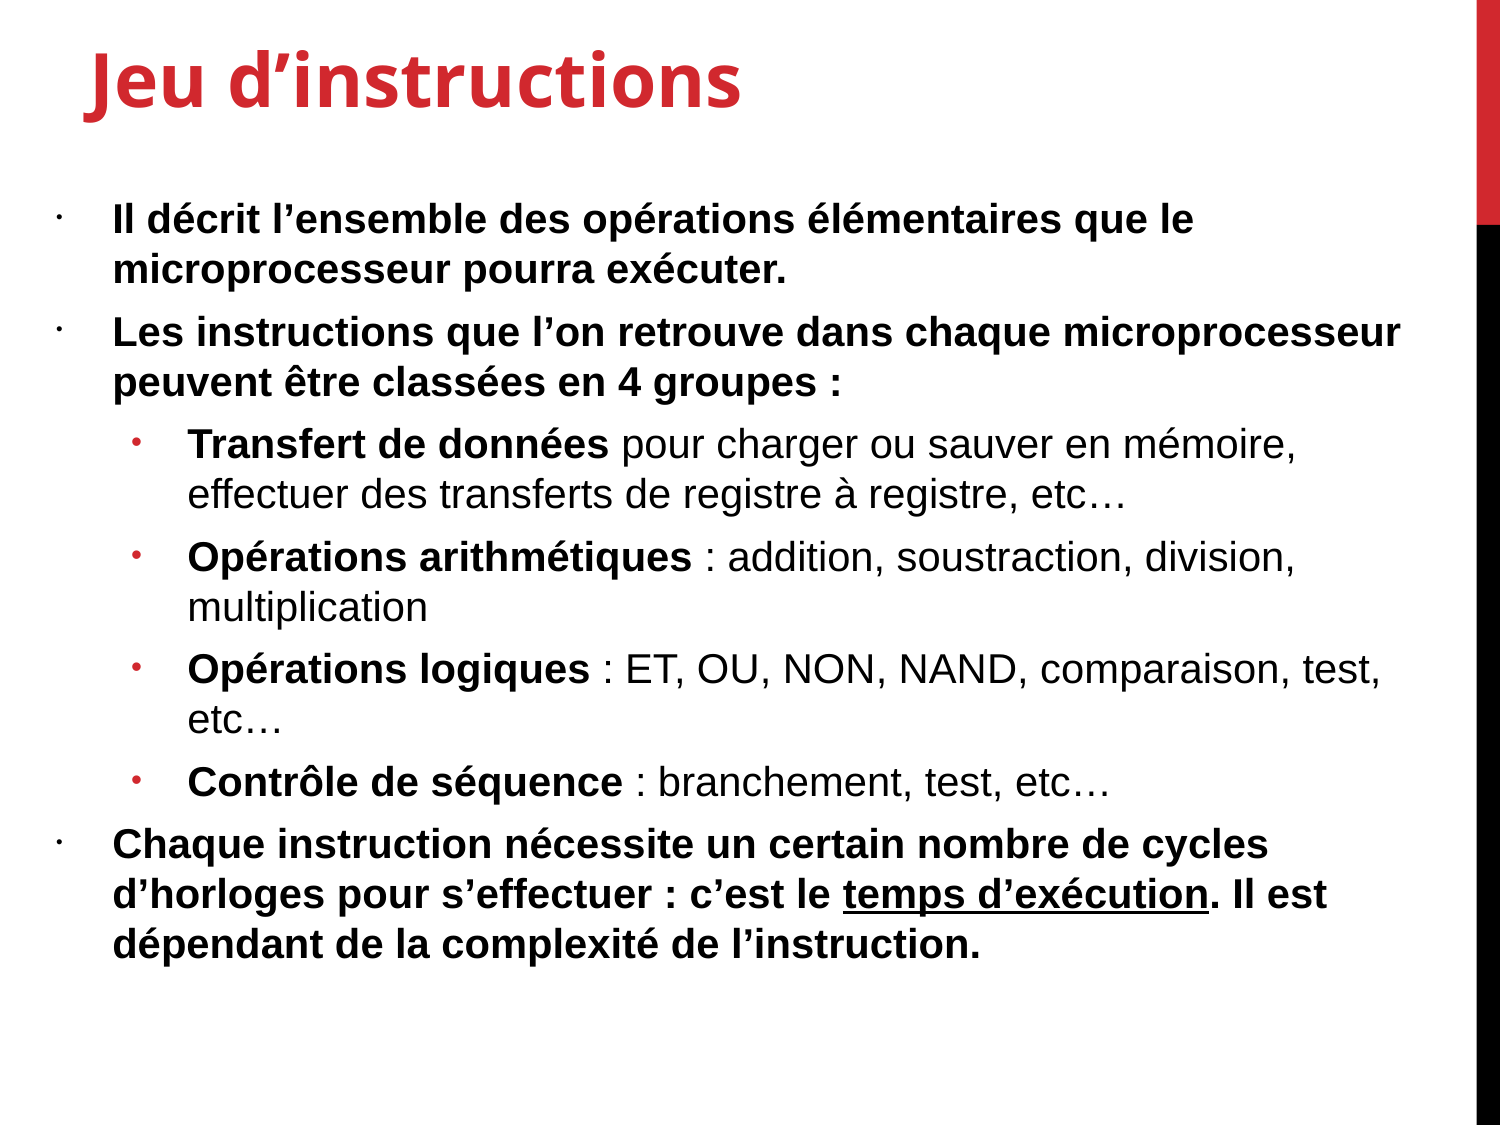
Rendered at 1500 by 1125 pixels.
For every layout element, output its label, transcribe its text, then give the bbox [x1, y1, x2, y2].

list Il décrit l’ensemble des opérations élémentaires que le microprocesseur pourra exécuter. Les instructions que l’on retrouve dans chaque microprocesseur peuvent être classées en 4 groupes : Transfert de données pour charger ou sauver en mémoire, effectuer des transferts de registre à registre, etc… Opérations arithmétiques : addition, soustraction, division, multiplication Opérations logiques : ET, OU, NON, NAND, comparaison, test, etc… Contrôle de séquence : branchement, test, etc… Chaque instruction nécessite un certain nombre de cycles d’horloges pour s’effectuer : c’est le temps d’exécution. Il est dépendant de la complexité de l’instruction. [41, 184, 1424, 1059]
title Jeu d’instructions [75, 25, 1436, 173]
